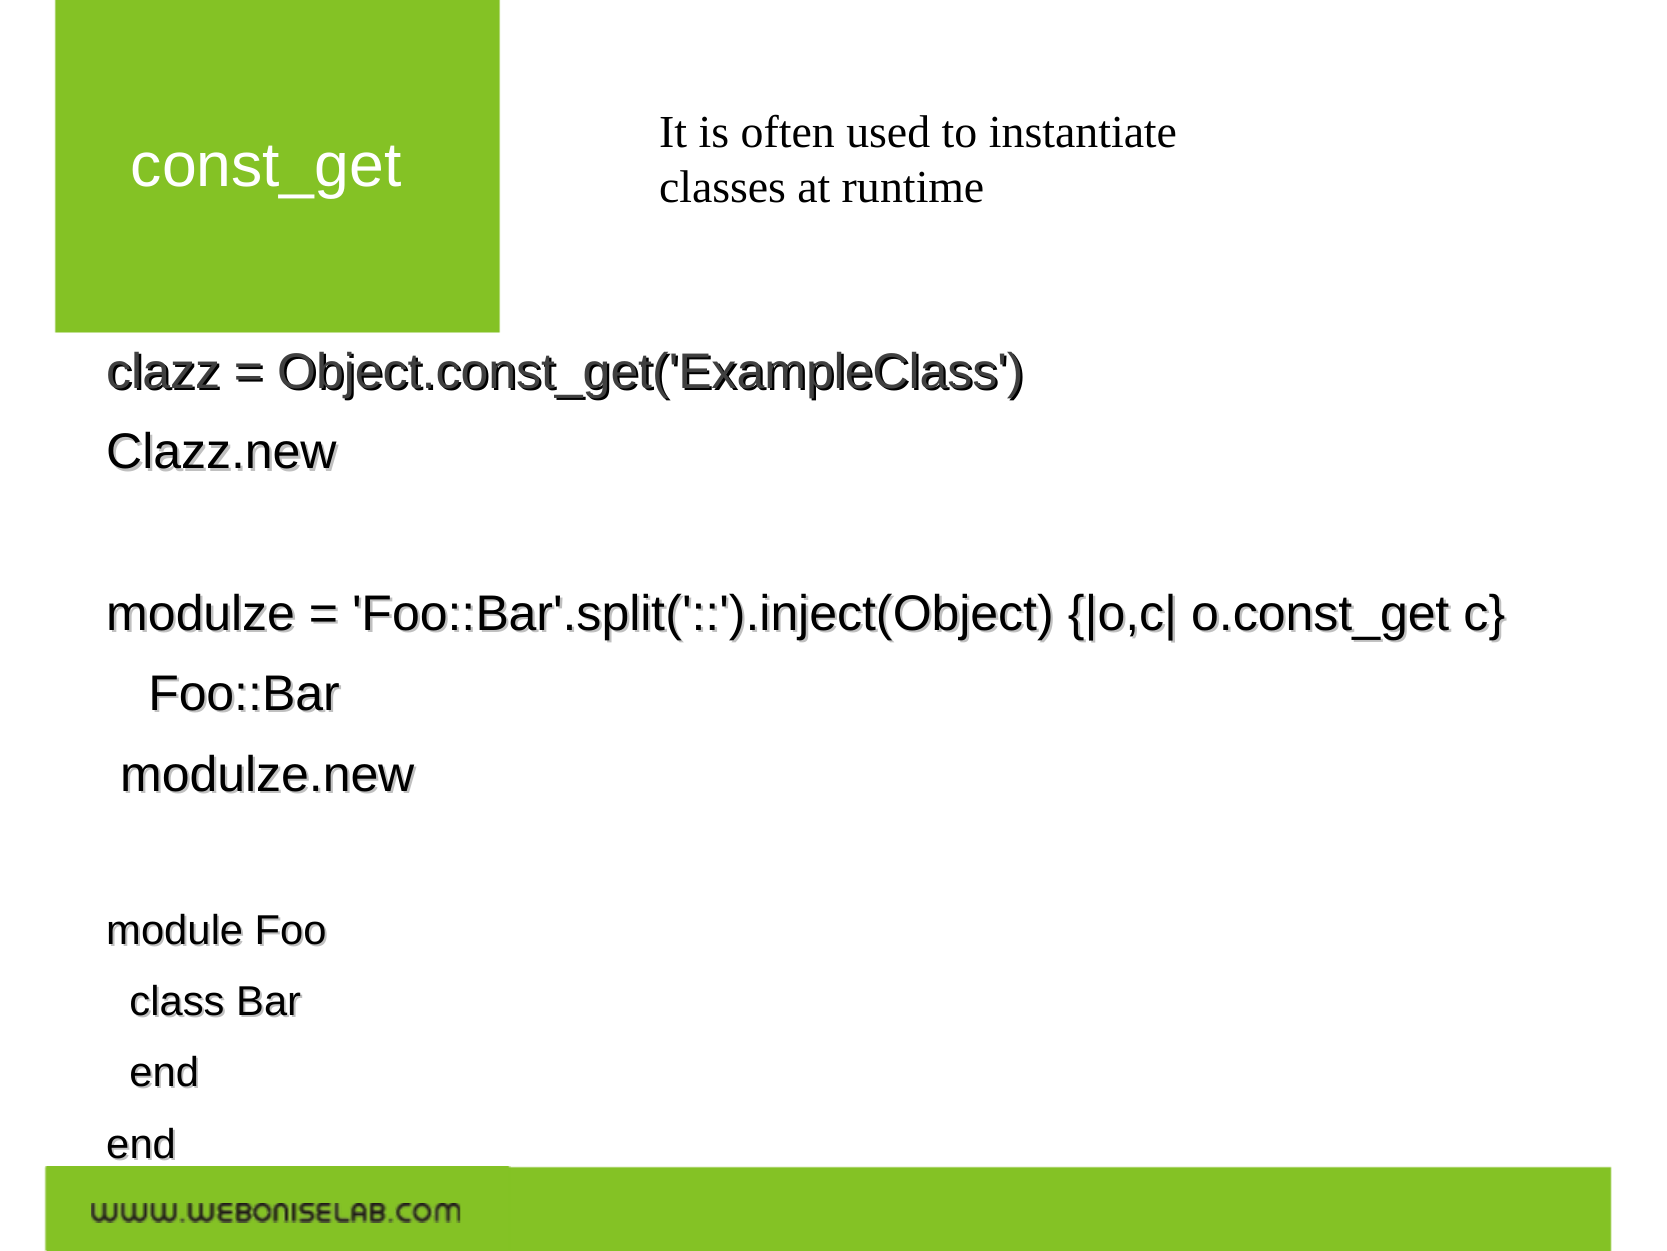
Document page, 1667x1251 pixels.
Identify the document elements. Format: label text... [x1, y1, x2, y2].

text_box const_get [11, 129, 402, 201]
text_box It is often used to instantiate classes at runtime [644, 94, 1288, 308]
text_box clazz = Object.const_get('ExampleClass') Clazz.new modulze = 'Foo::Bar'.split('::').inject(Object) {|o,c| o.const_get c} Foo::Bar modulze.new module Foo class Bar end end [106, 342, 1630, 1251]
picture [0, 0, 1667, 1251]
